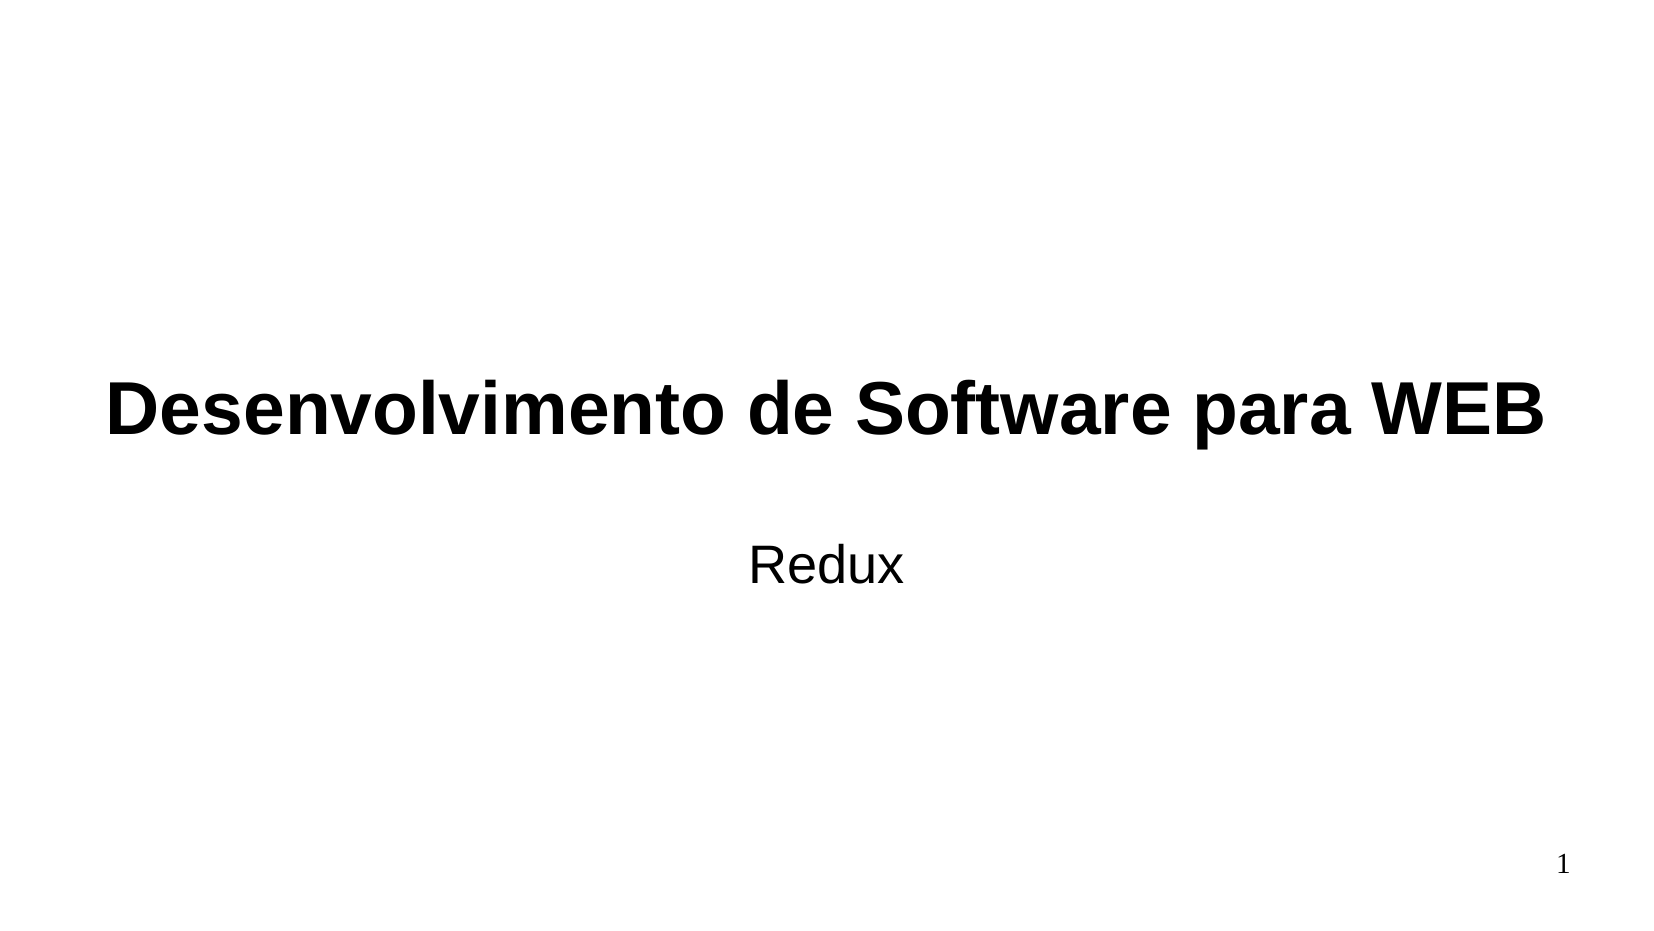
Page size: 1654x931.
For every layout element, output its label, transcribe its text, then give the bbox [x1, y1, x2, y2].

subtitle Desenvolvimento de Software para WEB Redux [82, 37, 1571, 757]
